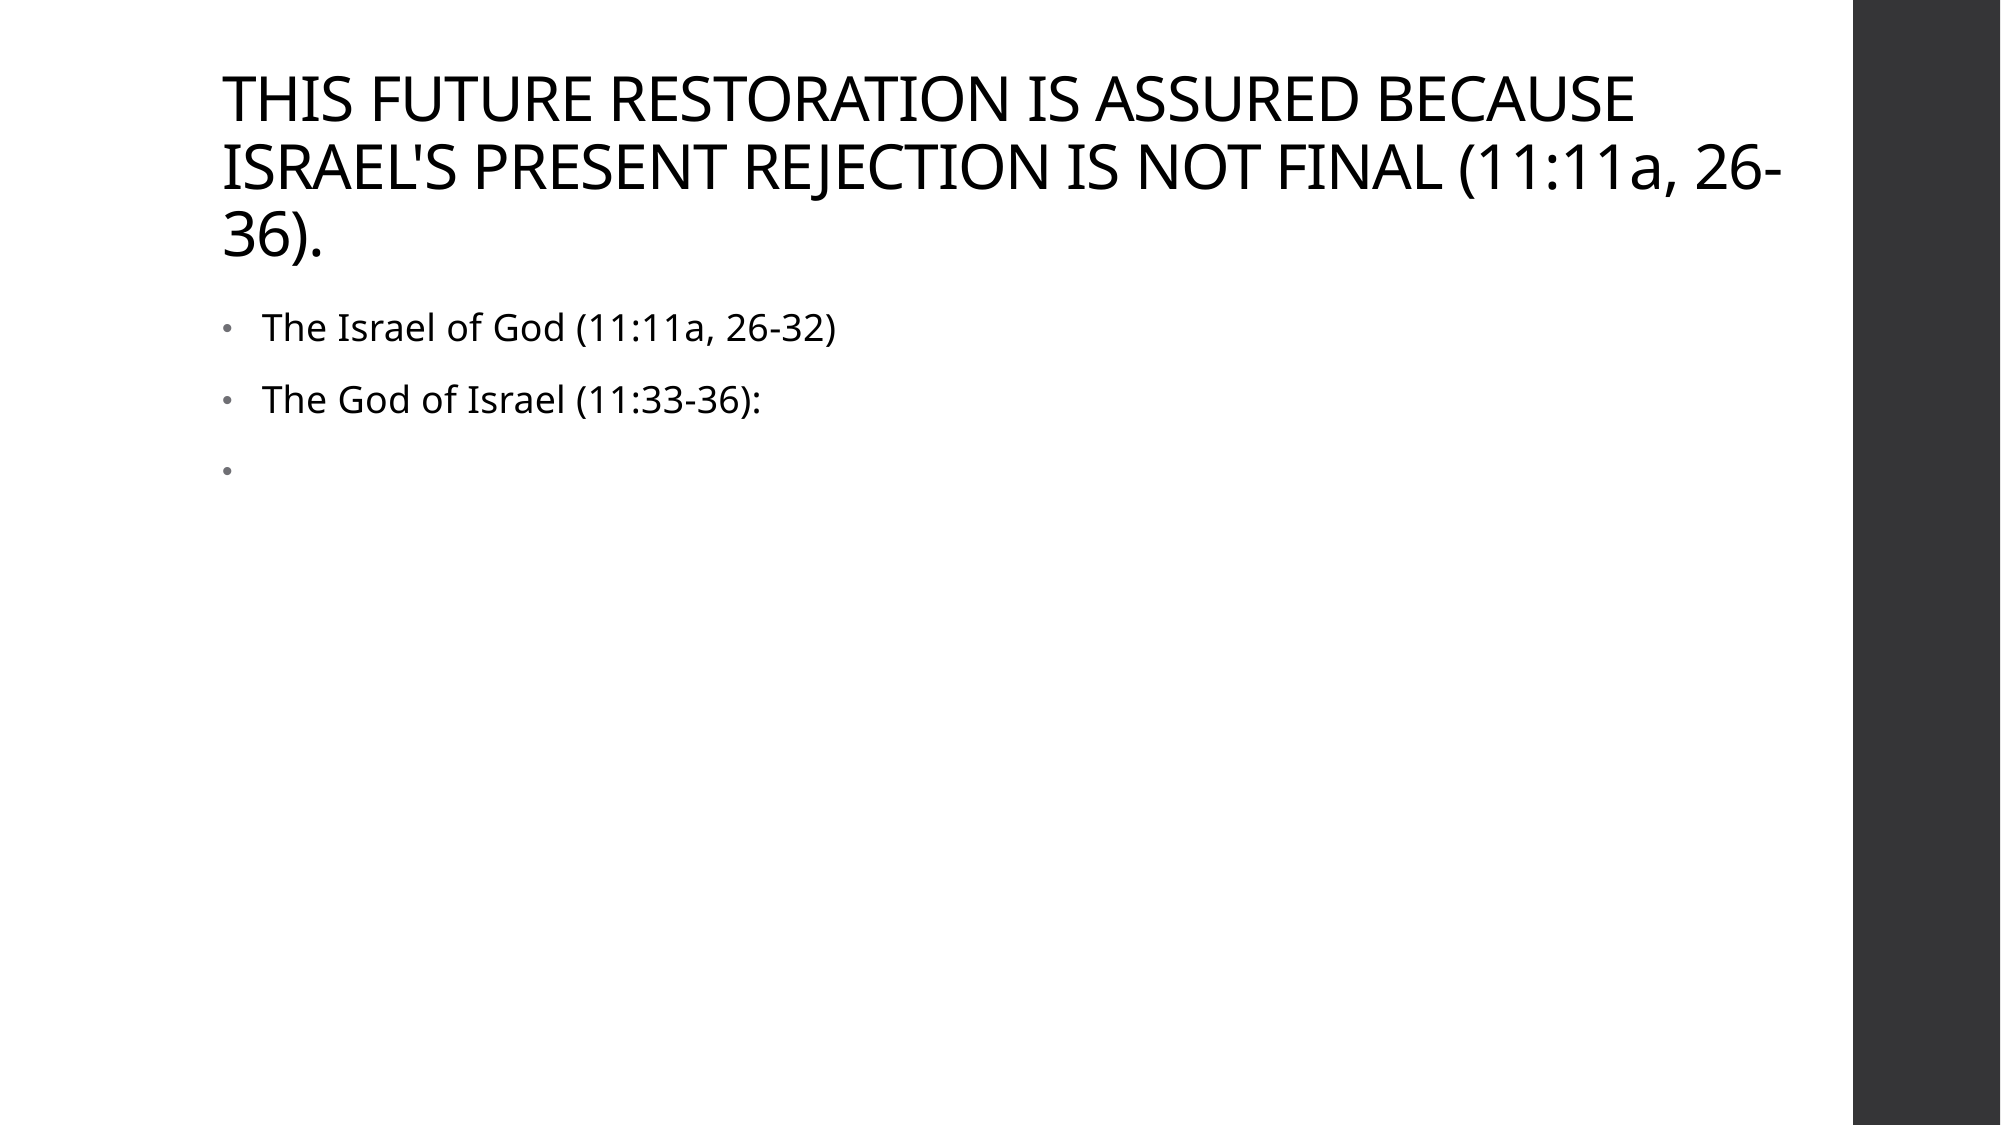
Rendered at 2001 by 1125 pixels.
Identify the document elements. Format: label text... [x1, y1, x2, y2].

list The Israel of God (11:11a, 26-32) The God of Israel (11:33-36): [206, 299, 1617, 1014]
title THIS FUTURE RESTORATION IS ASSURED BECAUSE ISRAEL'S PRESENT REJECTION IS NOT FINAL (11:11a, 26-36). [206, 60, 1797, 278]
